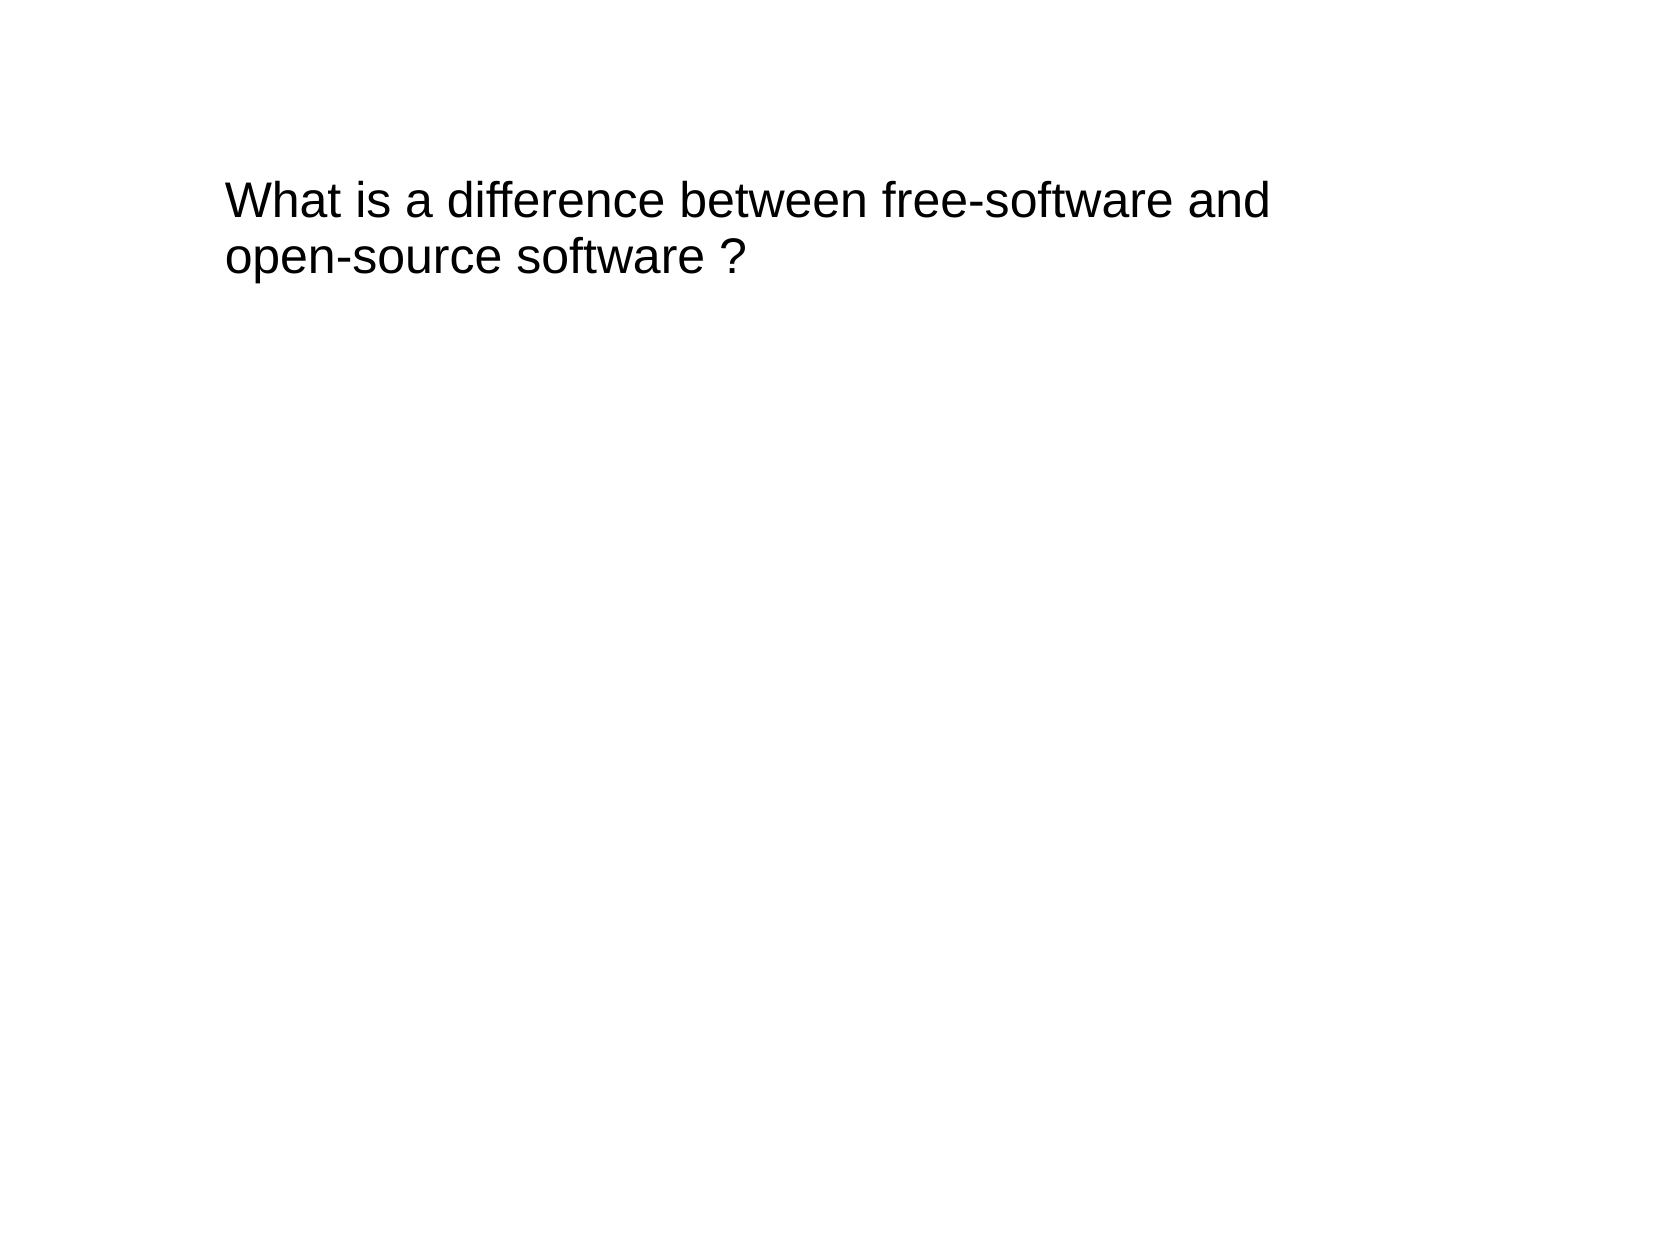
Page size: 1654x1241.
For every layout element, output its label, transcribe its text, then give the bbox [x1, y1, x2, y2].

text_box What is a difference between free-software and open-source software ? [210, 165, 1411, 292]
